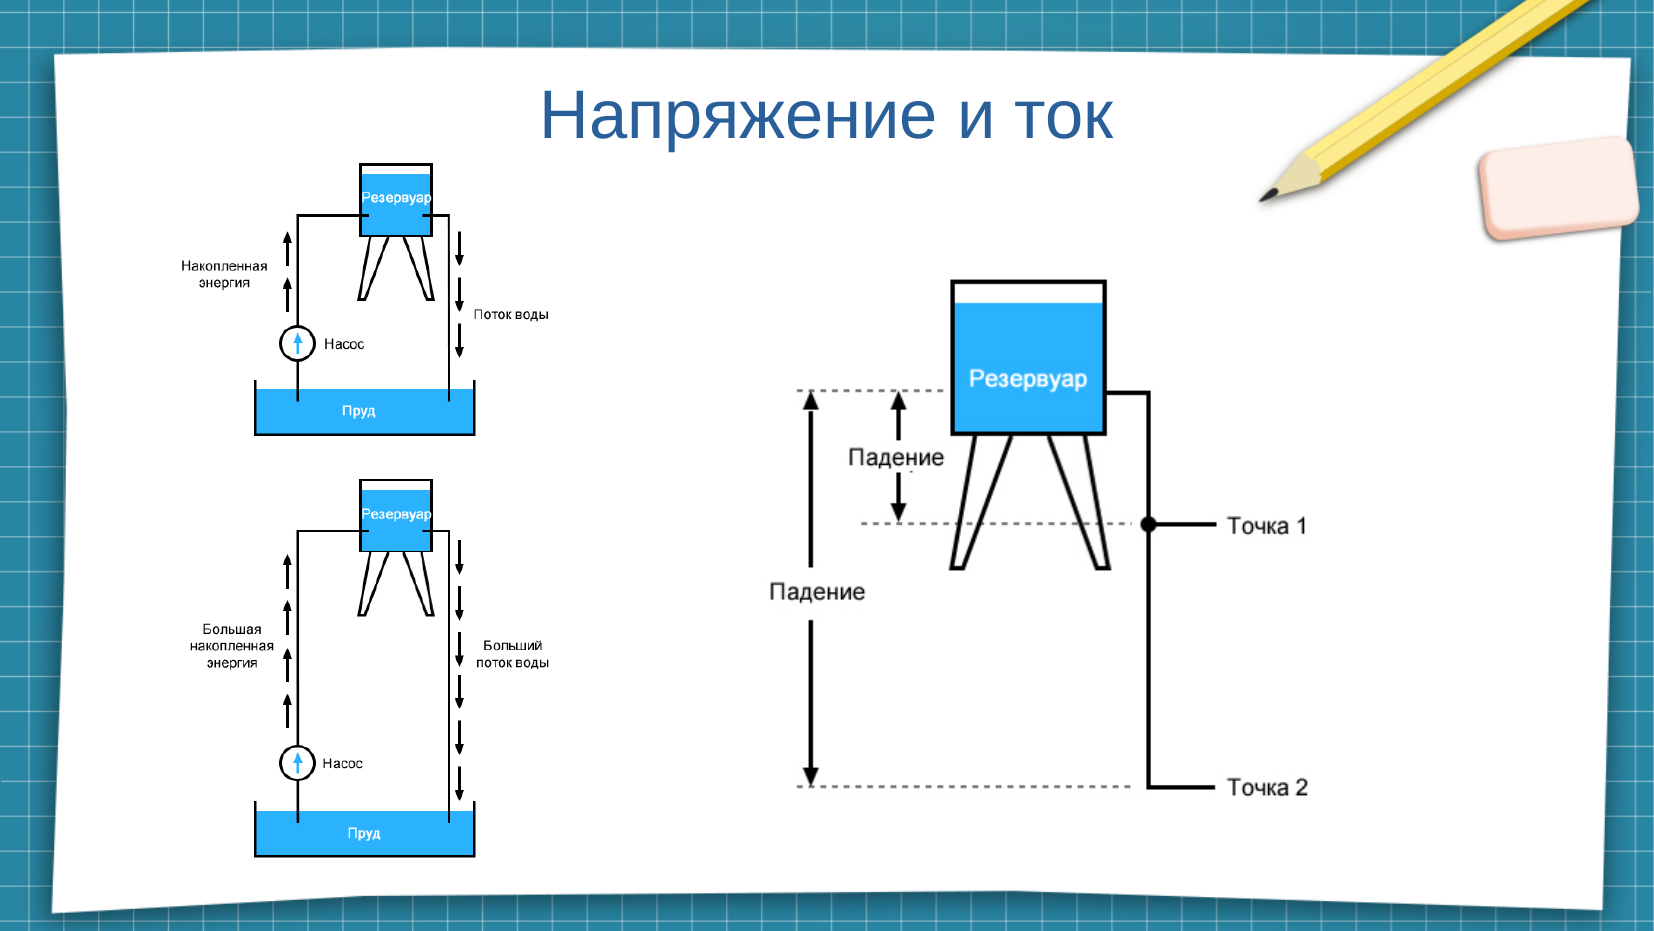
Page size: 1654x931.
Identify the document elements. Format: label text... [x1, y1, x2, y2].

title Напряжение и ток [82, 37, 1571, 193]
picture [0, 0, 1654, 931]
